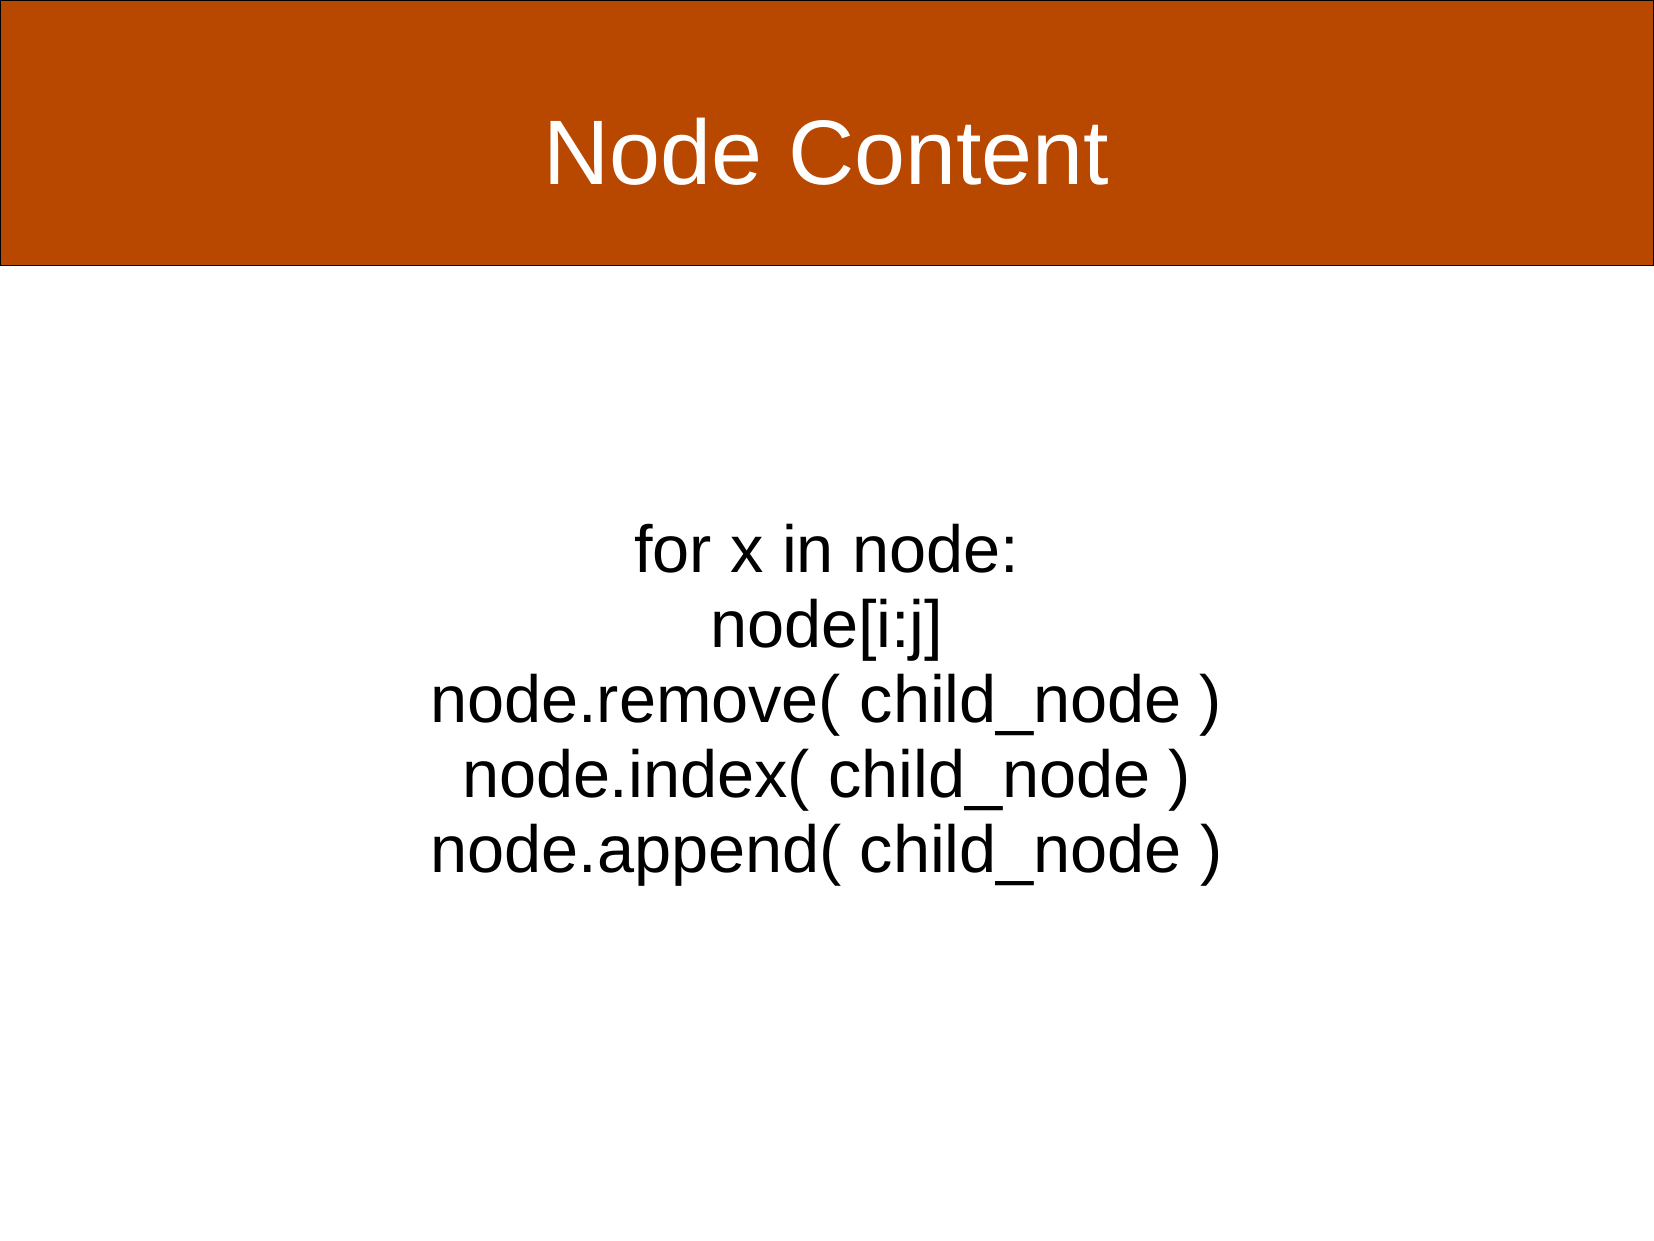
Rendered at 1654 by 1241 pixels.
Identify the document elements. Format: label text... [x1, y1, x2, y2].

subtitle for x in node: node[i:j] node.remove( child_node ) node.index( child_node ) node.append( child_node ) [82, 297, 1571, 1102]
title Node Content [82, 56, 1571, 250]
